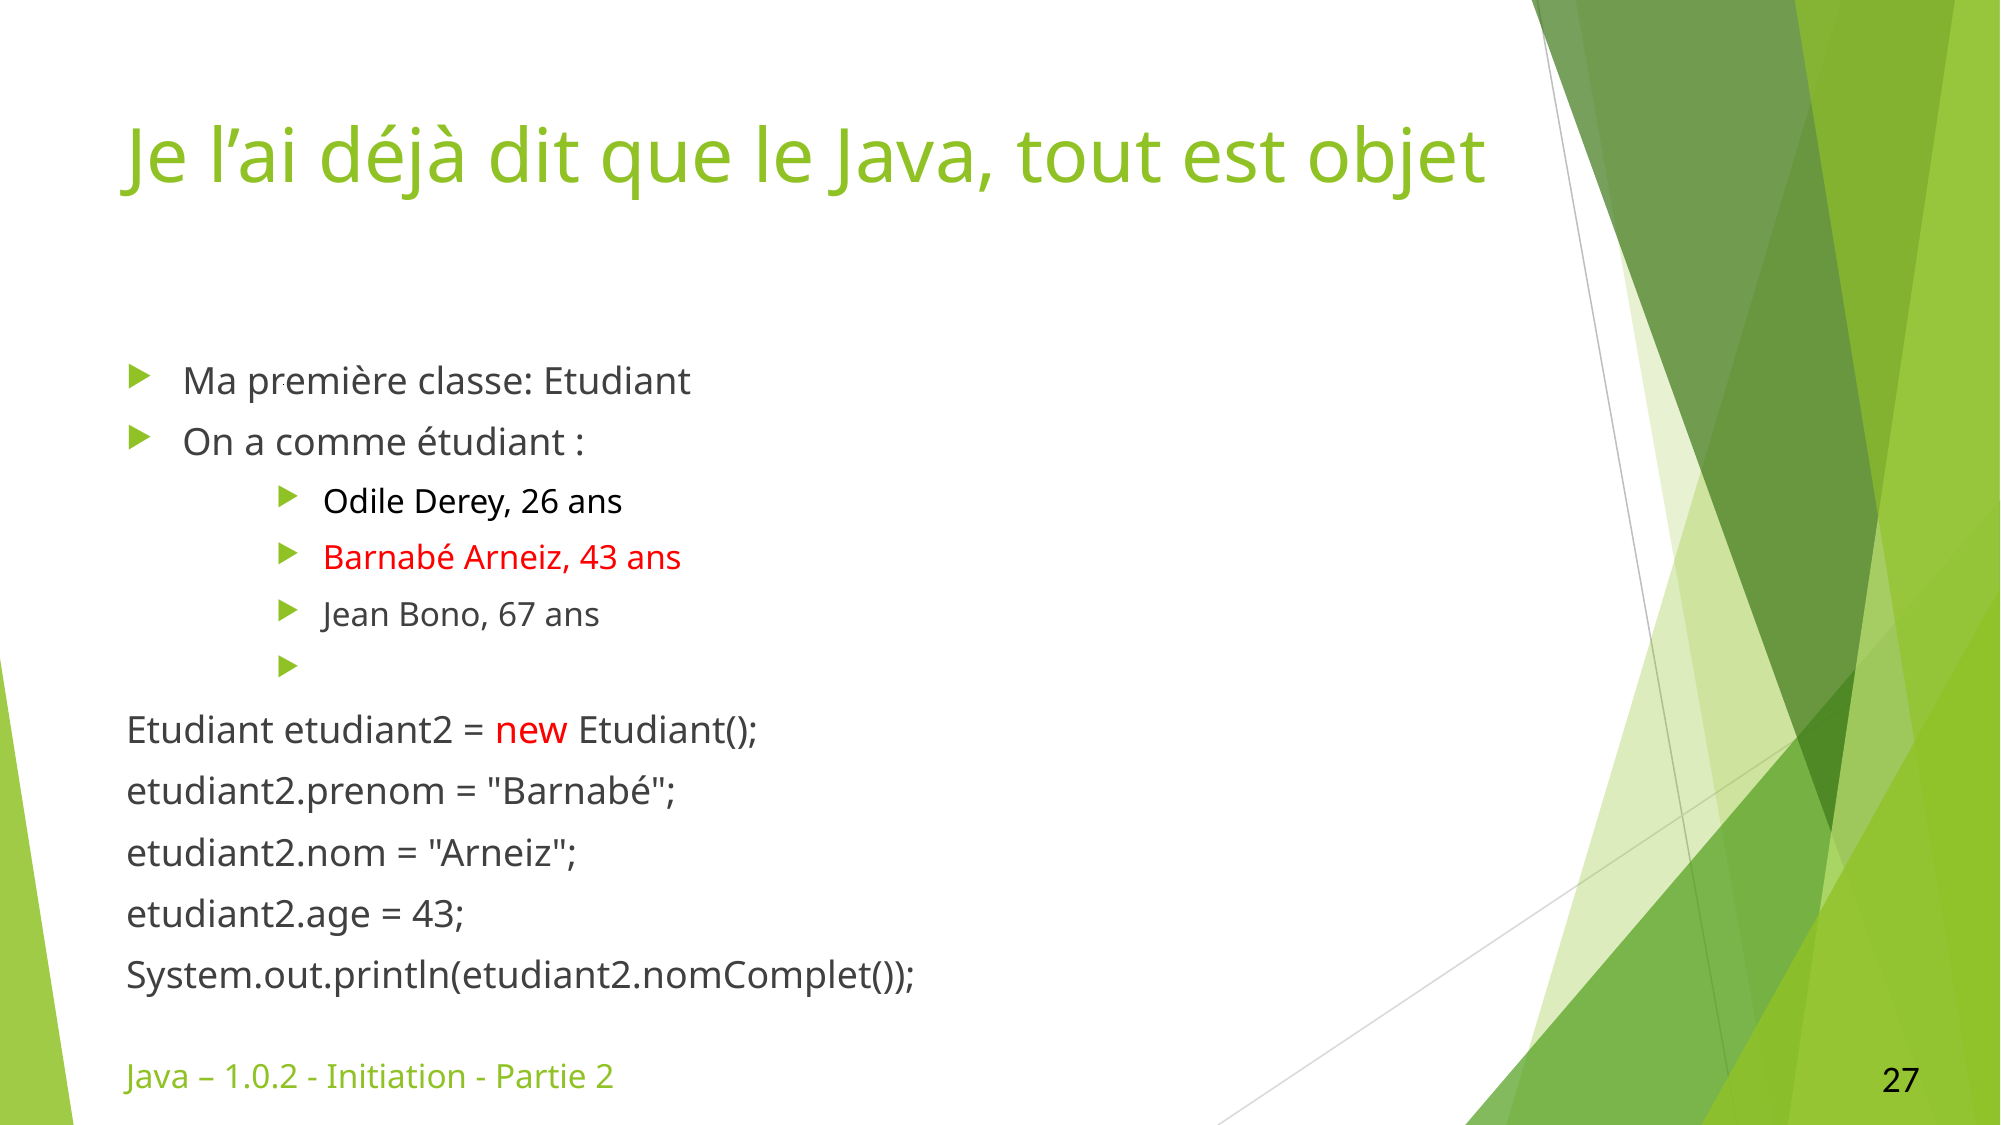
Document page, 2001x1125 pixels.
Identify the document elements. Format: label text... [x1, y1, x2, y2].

text_box Java – 1.0.2 - Initiation - Partie 2 [111, 1047, 1094, 1109]
text_box [1866, 1047, 1979, 1108]
title Je l’ai déjà dit que le Java, tout est objet [111, 99, 1522, 317]
list Ma première classe: Etudiant On a comme étudiant : Odile Derey, 26 ans Barnabé Arneiz, 43 ans Jean Bono, 67 ans Etudiant etudiant2 = new Etudiant(); etudiant2.prenom = "Barnabé"; etudiant2.nom = "Arneiz"; etudiant2.age = 43; System.out.println(etudiant2.nomComplet()); [111, 354, 1522, 1048]
